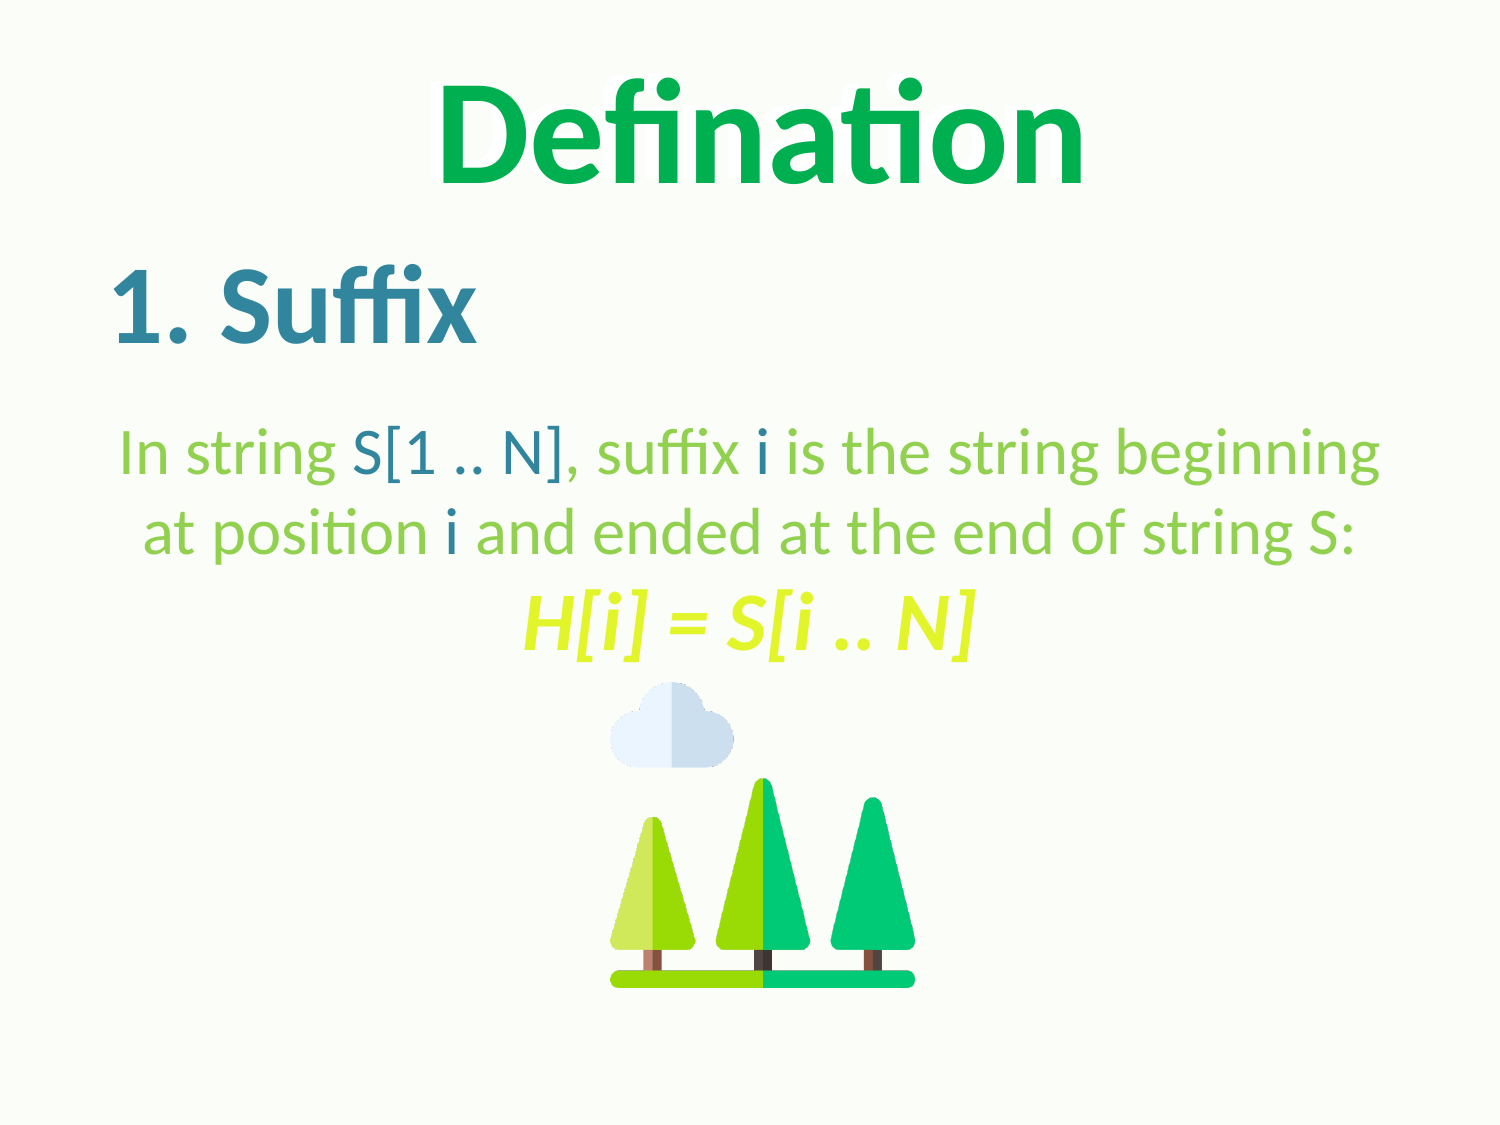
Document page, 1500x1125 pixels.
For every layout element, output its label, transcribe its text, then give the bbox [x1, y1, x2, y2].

title Defination [75, 24, 1425, 213]
text_box Defination [87, 29, 1438, 218]
picture [610, 682, 915, 988]
list In string S[1 .. N], suffix i is the string beginning at position i and ended at the end of string S: H[i] = S[i .. N] [75, 399, 1425, 725]
text_box 1. Suffix [91, 223, 494, 374]
